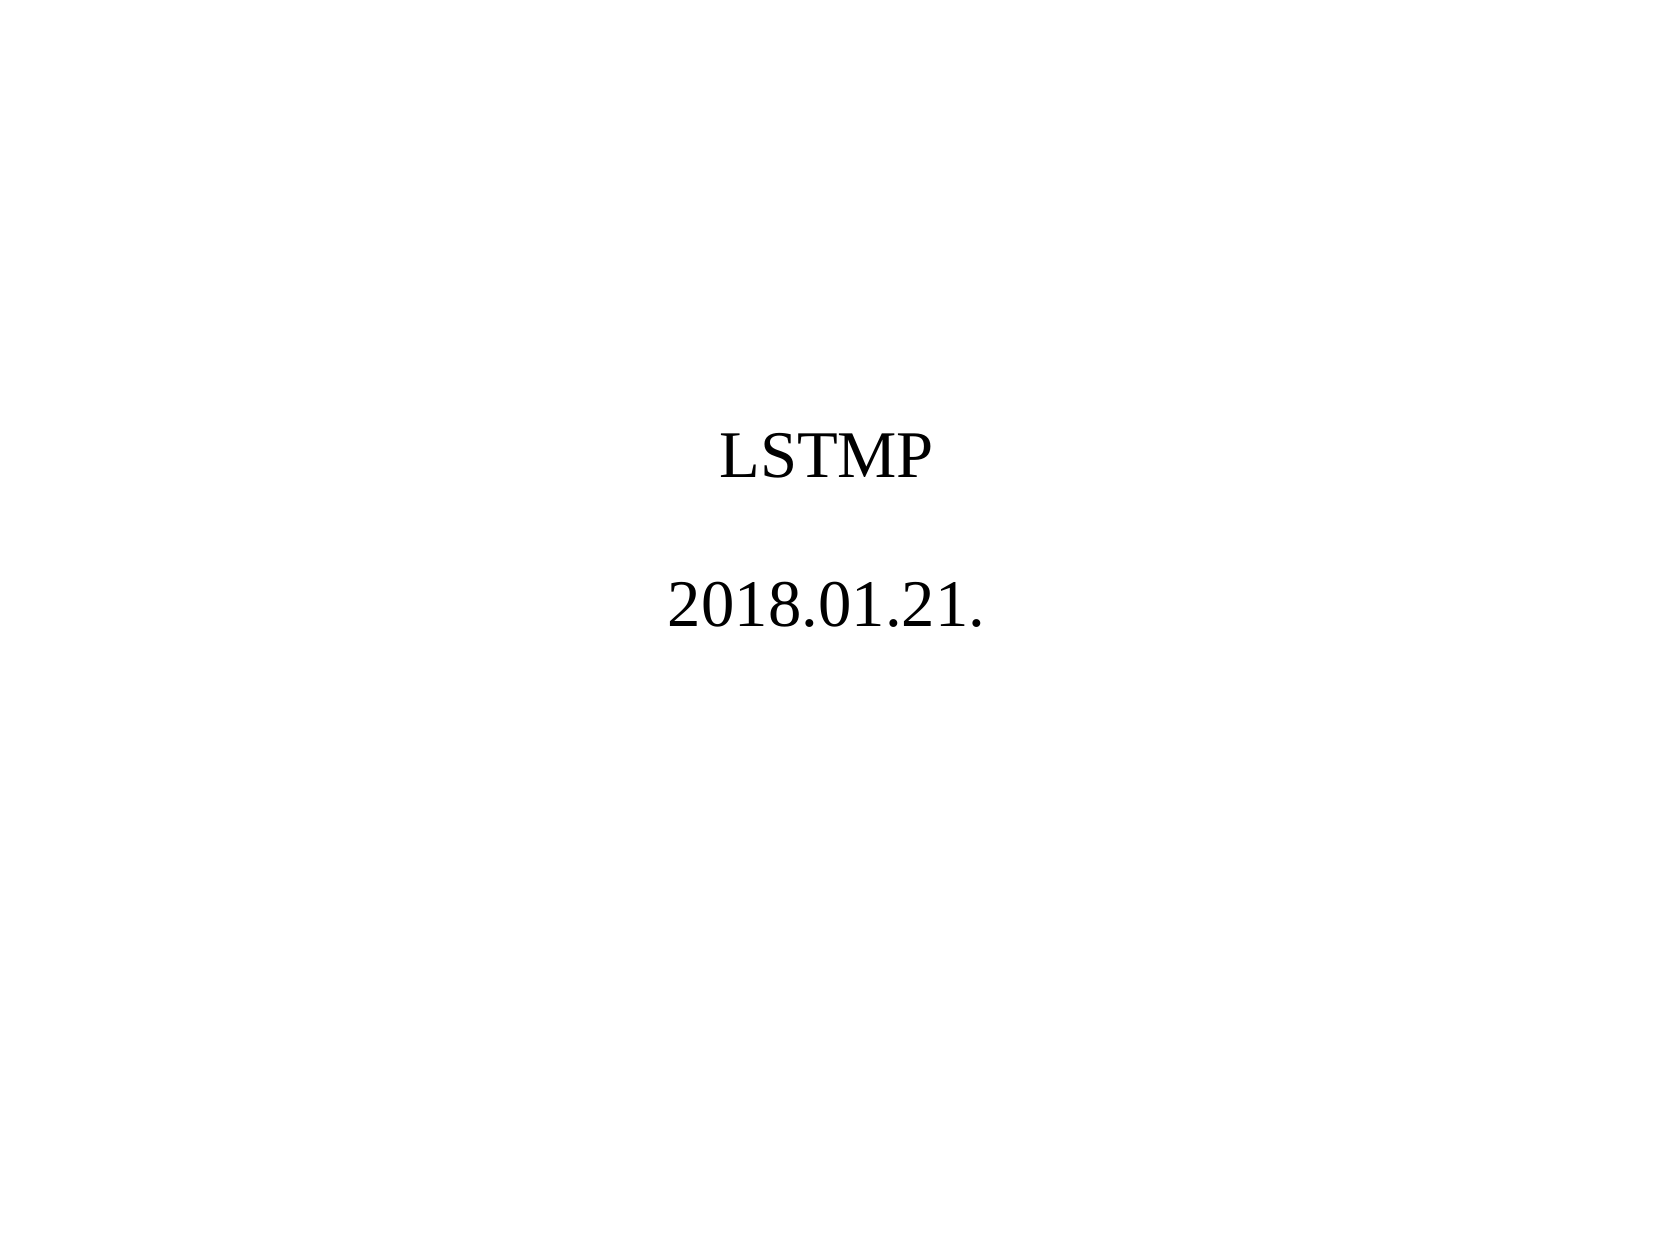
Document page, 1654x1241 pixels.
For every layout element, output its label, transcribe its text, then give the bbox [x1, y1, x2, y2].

subtitle LSTMP 2018.01.21. [82, 49, 1571, 1010]
